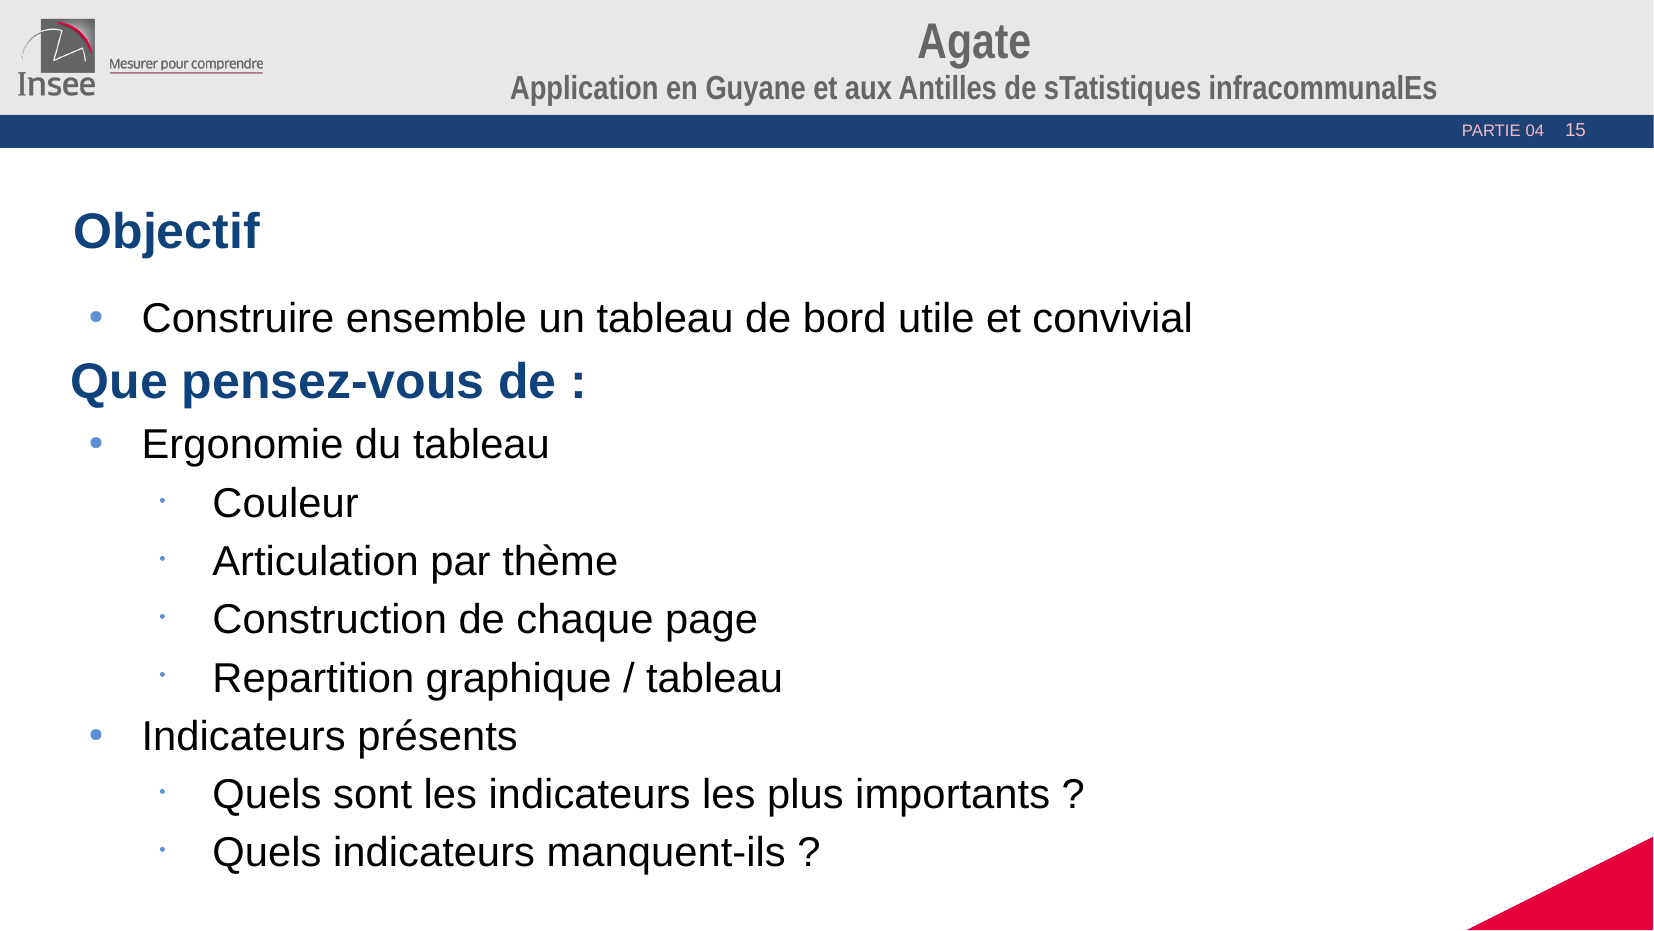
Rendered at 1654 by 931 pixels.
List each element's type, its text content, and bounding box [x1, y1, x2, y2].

title Agate Application en Guyane et aux Antilles de sTatistiques infracommunalEs [295, 0, 1654, 119]
list Construire ensemble un tableau de bord utile et convivial Que pensez-vous de : Ergonomie du tableau Couleur Articulation par thème Construction de chaque page Repartition graphique / tableau Indicateurs présents Quels sont les indicateurs les plus importants ? Quels indicateurs manquent-ils ? [53, 295, 1601, 898]
text_box PARTIE 04 [1311, 114, 1560, 148]
picture [14, 0, 263, 99]
text_box Objectif [59, 196, 1607, 272]
